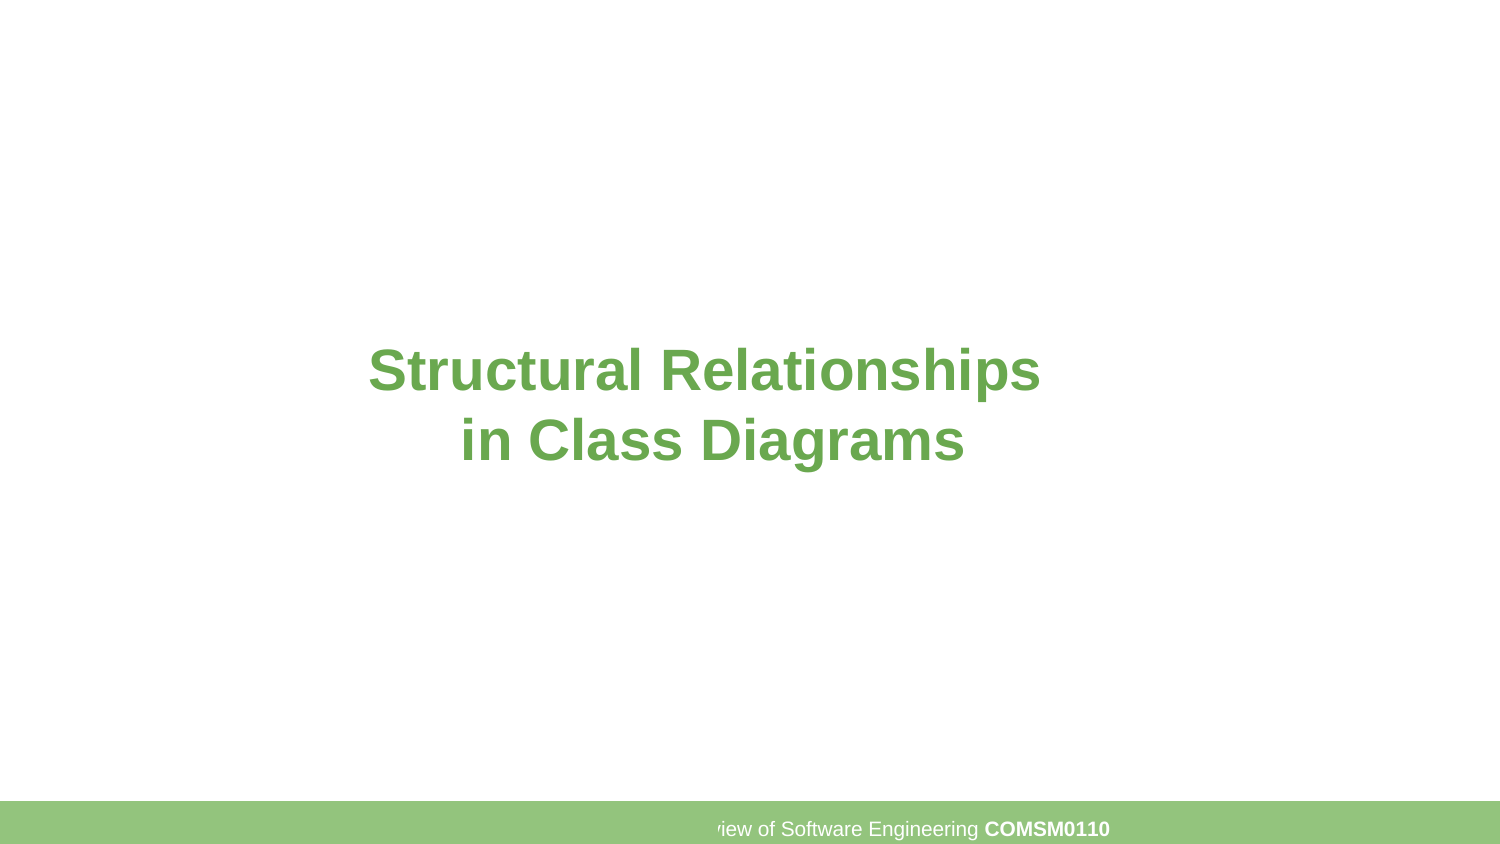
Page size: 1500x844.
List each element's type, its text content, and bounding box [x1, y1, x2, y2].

title Structural Relationships in Class Diagrams [14, 150, 1413, 488]
